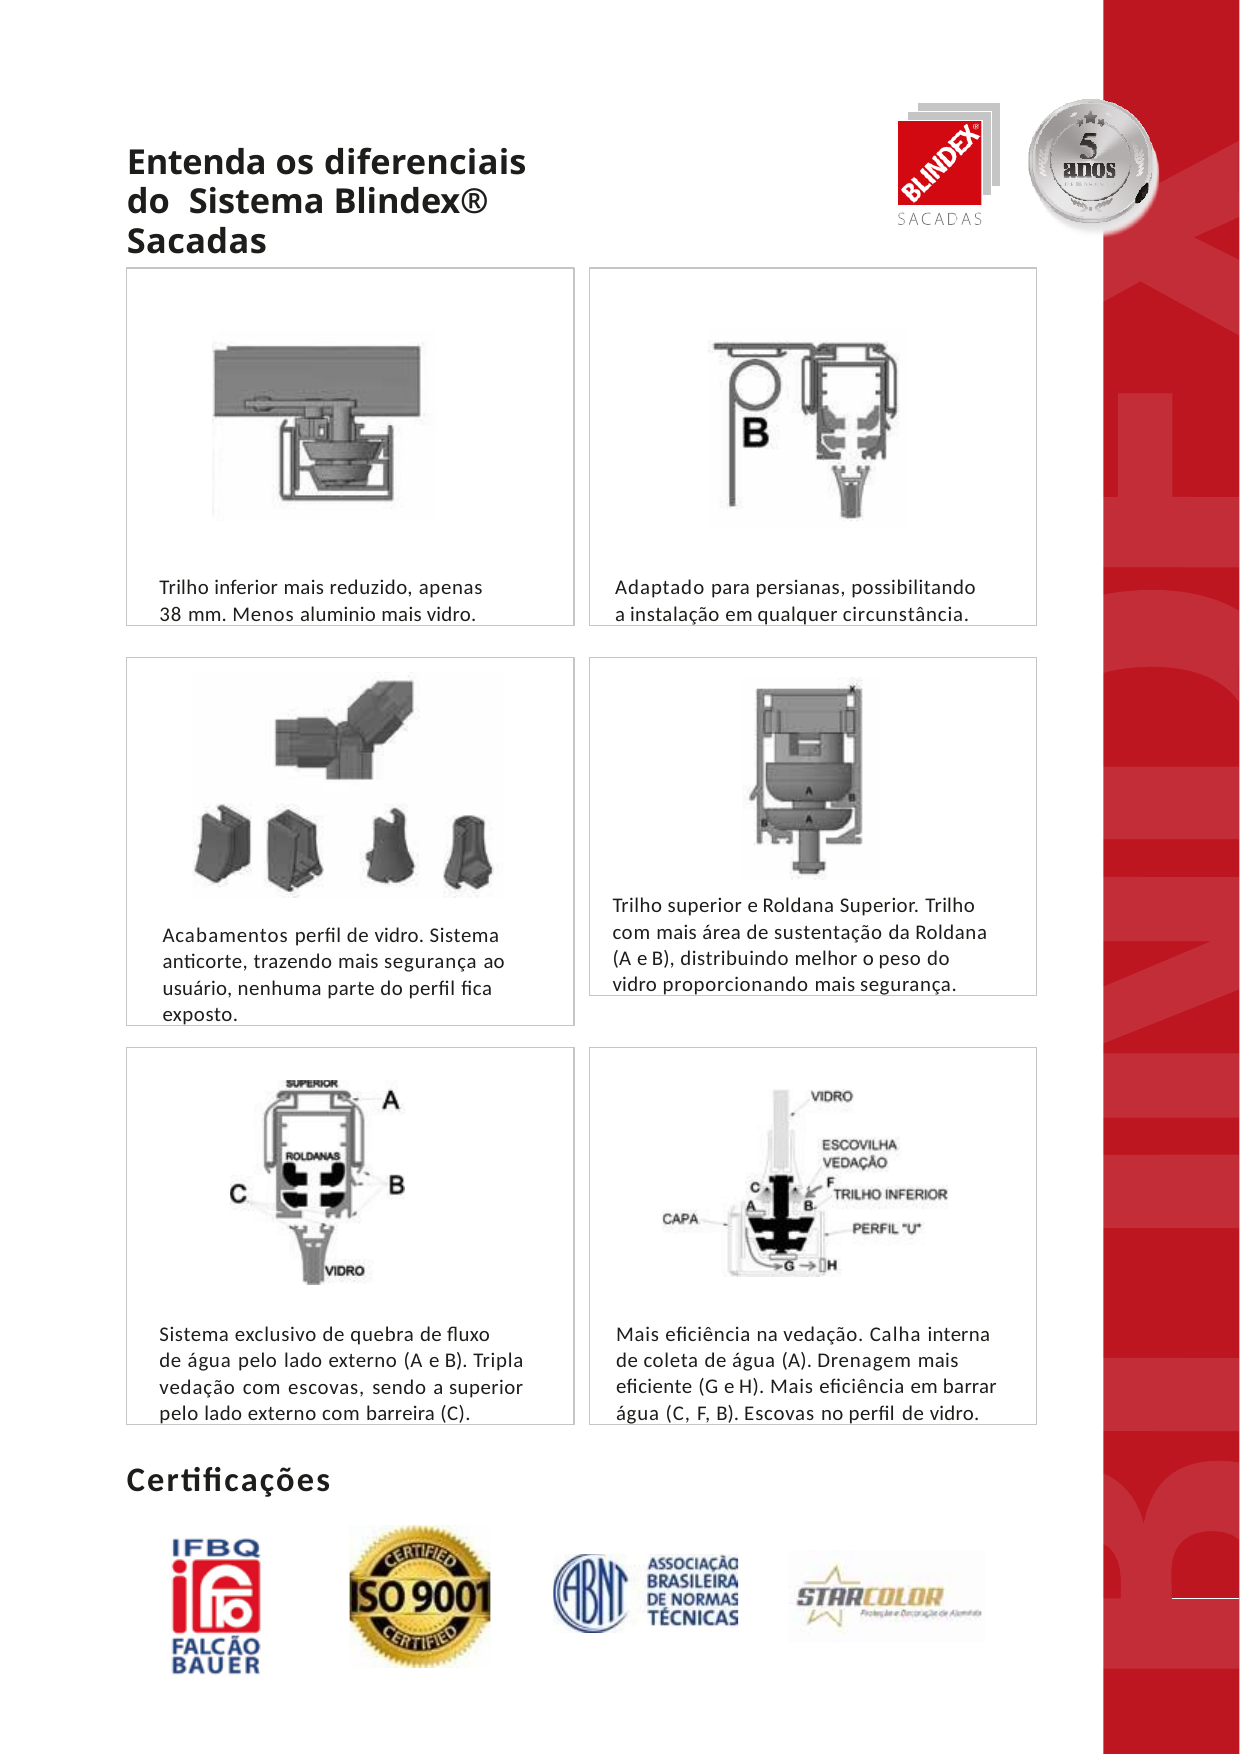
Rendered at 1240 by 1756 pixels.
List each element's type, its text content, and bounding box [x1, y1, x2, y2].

text_box [230, 1080, 405, 1285]
text_box [553, 1554, 739, 1633]
text_box [169, 1537, 268, 1678]
text_box [921, 212, 931, 225]
text_box [707, 329, 909, 529]
text_box [1028, 0, 1240, 1754]
text_box [662, 1089, 949, 1277]
text_box Entenda os diferenciais do Sistema Blindex® Sacadas [124, 136, 551, 261]
text_box [948, 212, 958, 225]
text_box [974, 212, 982, 225]
text_box [908, 212, 919, 225]
text_box [788, 1550, 986, 1643]
text_box Adaptado para persianas, possibilitando a instalação em qualquer circunstância. [589, 267, 1037, 626]
text_box Mais eficiência na vedação. Calha interna de coleta de água (A). Drenagem mais eficiente (G e H). Mais eficiência em barrar água (C, F, B). Escovas no perfil de vidro. [589, 1047, 1037, 1425]
text_box Certificações [124, 1454, 414, 1499]
text_box Trilho inferior mais reduzido, apenas 38 mm. Menos aluminio mais vidro. [126, 267, 575, 626]
text_box [898, 212, 905, 225]
text_box [192, 672, 504, 898]
text_box Trilho superior e Roldana Superior. Trilho com mais área de sustentação da Roldana (A e B), distribuindo melhor o peso do vidro proporcionando mais segurança. [589, 657, 1037, 996]
text_box Sistema exclusivo de quebra de fluxo de água pelo lado externo (A e B). Tripla vedação com escovas, sendo a superior pelo lado externo com barreira (C). [126, 1047, 575, 1425]
text_box [742, 677, 879, 880]
text_box [934, 212, 944, 225]
text_box [961, 212, 971, 225]
text_box [898, 121, 982, 205]
text_box [349, 1525, 491, 1668]
text_box Acabamentos perfil de vidro. Sistema anticorte, trazendo mais segurança ao usuário, nenhuma parte do perfil fica exposto. [126, 657, 575, 1026]
text_box [212, 330, 437, 521]
